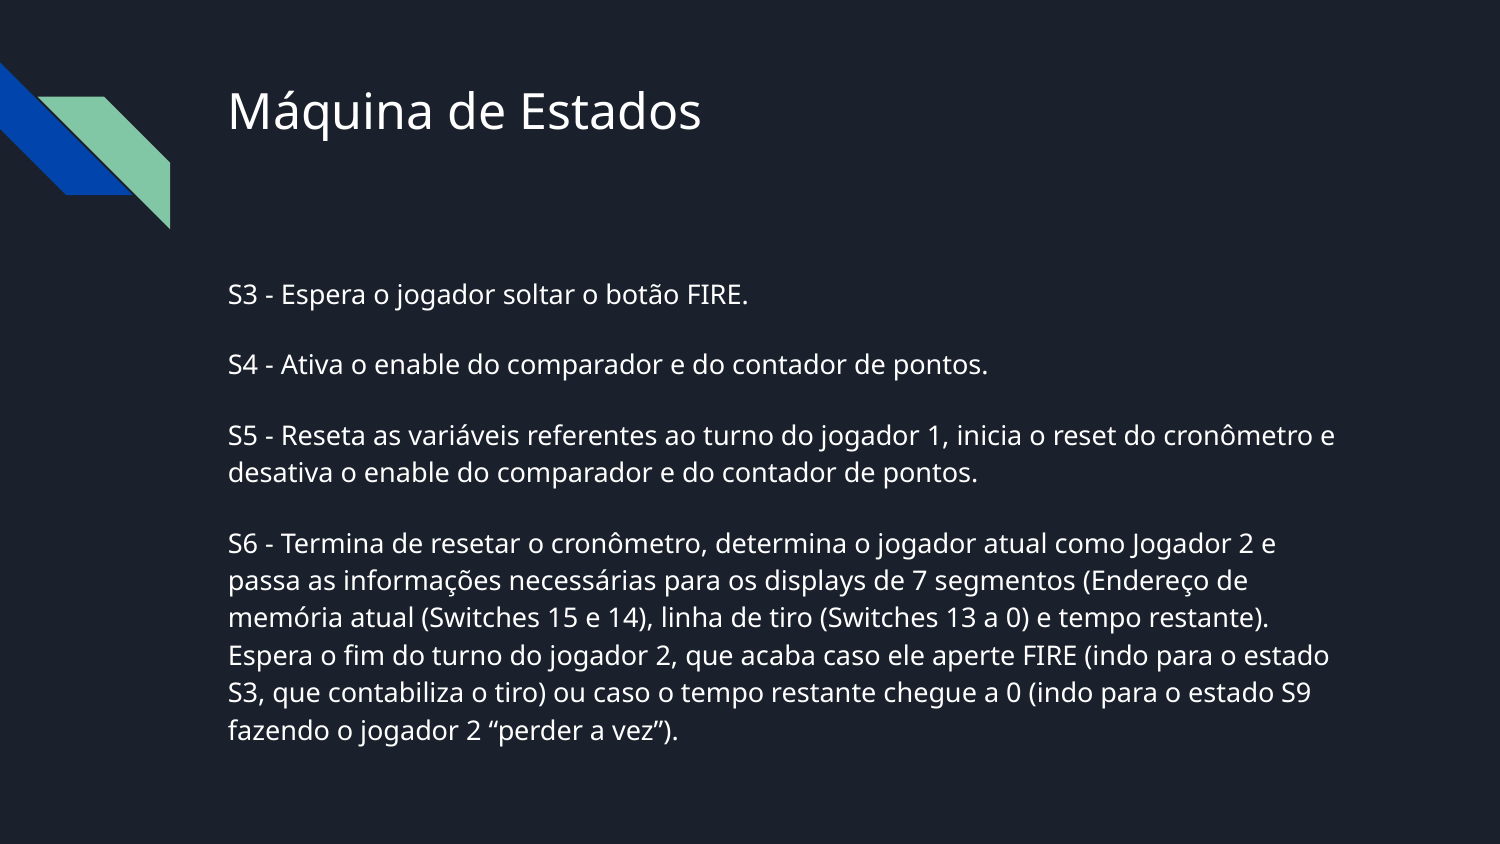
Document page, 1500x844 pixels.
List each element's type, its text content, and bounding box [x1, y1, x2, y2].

list S3 - Espera o jogador soltar o botão FIRE. S4 - Ativa o enable do comparador e do contador de pontos. S5 - Reseta as variáveis referentes ao turno do jogador 1, inicia o reset do cronômetro e desativa o enable do comparador e do contador de pontos. S6 - Termina de resetar o cronômetro, determina o jogador atual como Jogador 2 e passa as informações necessárias para os displays de 7 segmentos (Endereço de memória atual (Switches 15 e 14), linha de tiro (Switches 13 a 0) e tempo restante). Espera o fim do turno do jogador 2, que acaba caso ele aperte FIRE (indo para o estado S3, que contabiliza o tiro) ou caso o tempo restante chegue a 0 (indo para o estado S9 fazendo o jogador 2 “perder a vez”). [212, 257, 1368, 735]
title Máquina de Estados [212, 64, 1368, 215]
